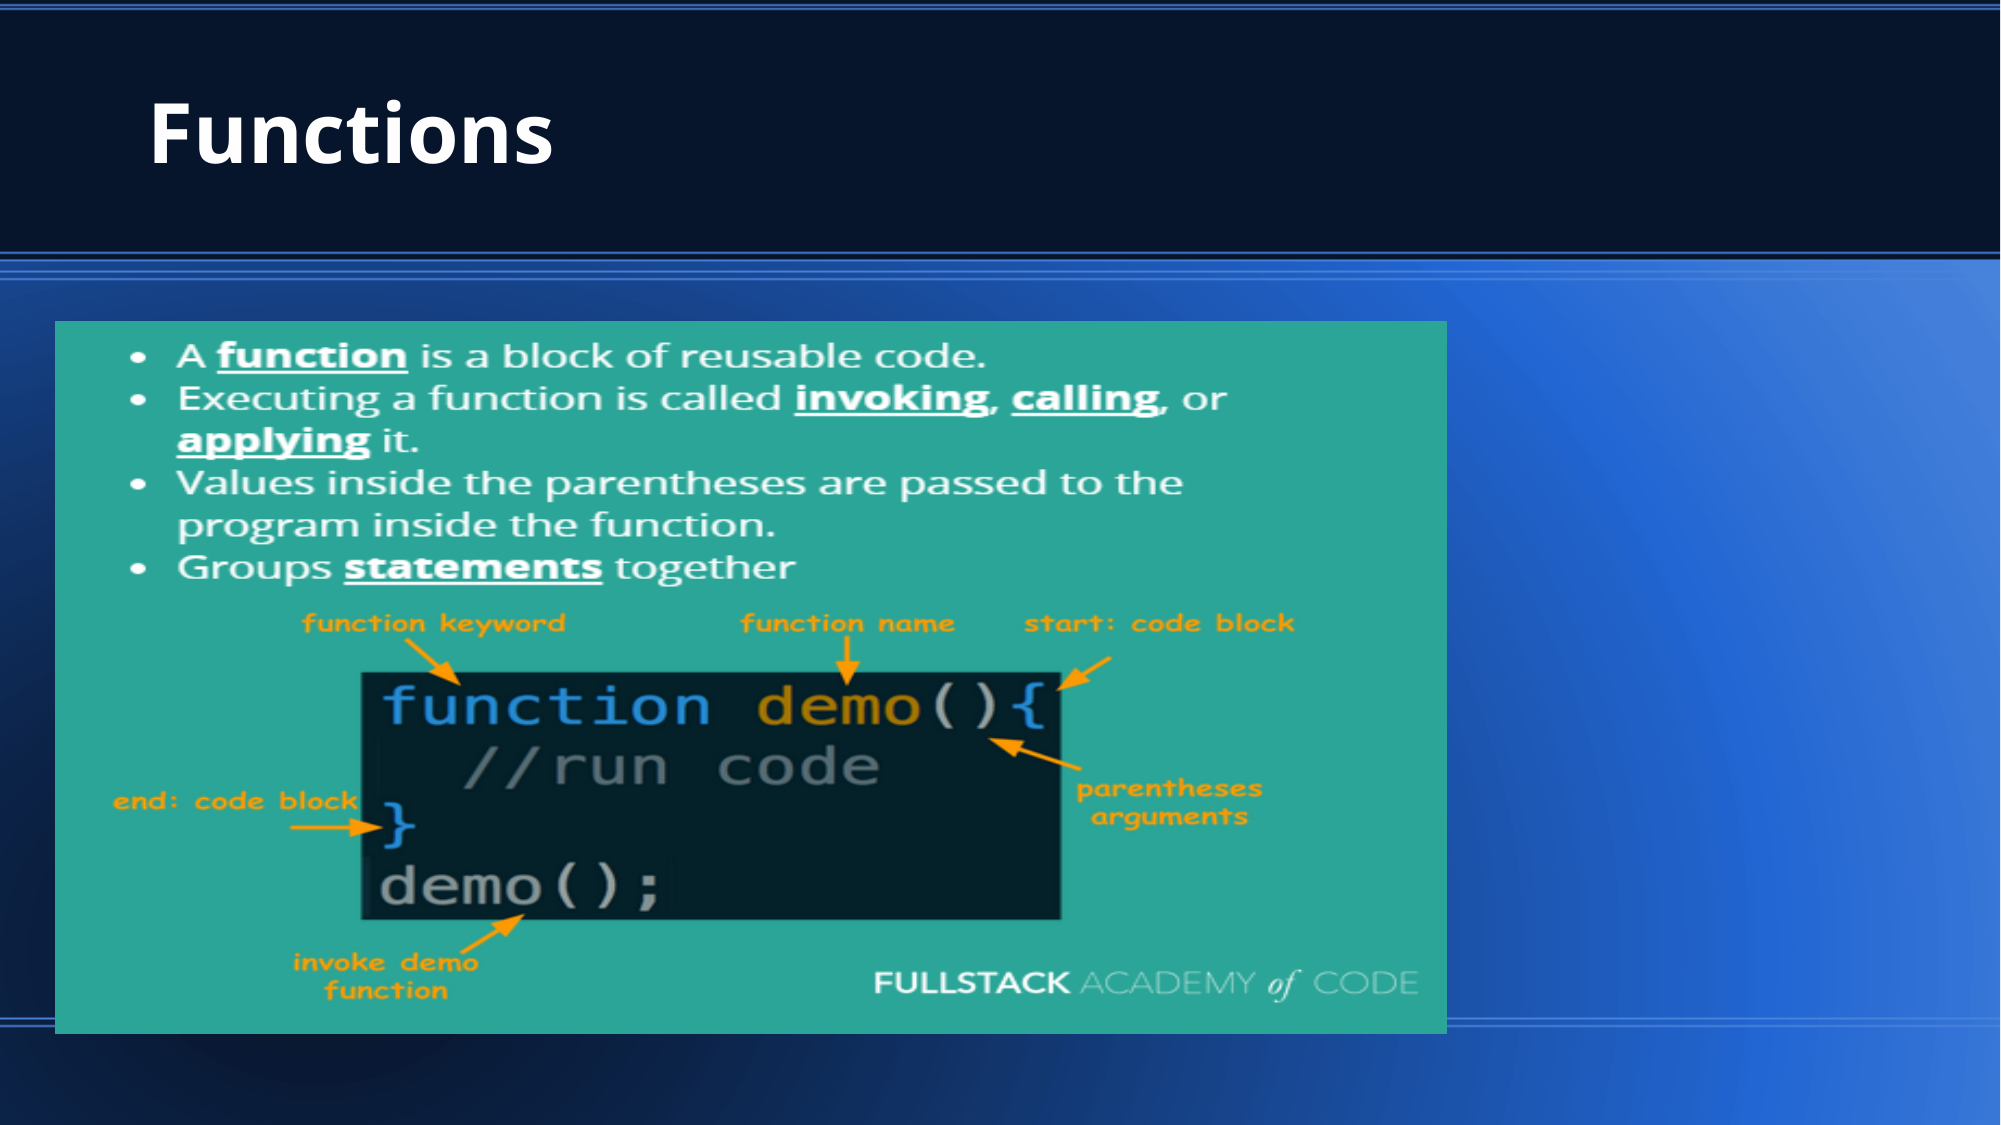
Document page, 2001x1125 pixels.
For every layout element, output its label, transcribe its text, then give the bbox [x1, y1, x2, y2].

title Functions [132, 73, 1868, 233]
picture [0, 0, 2001, 1125]
